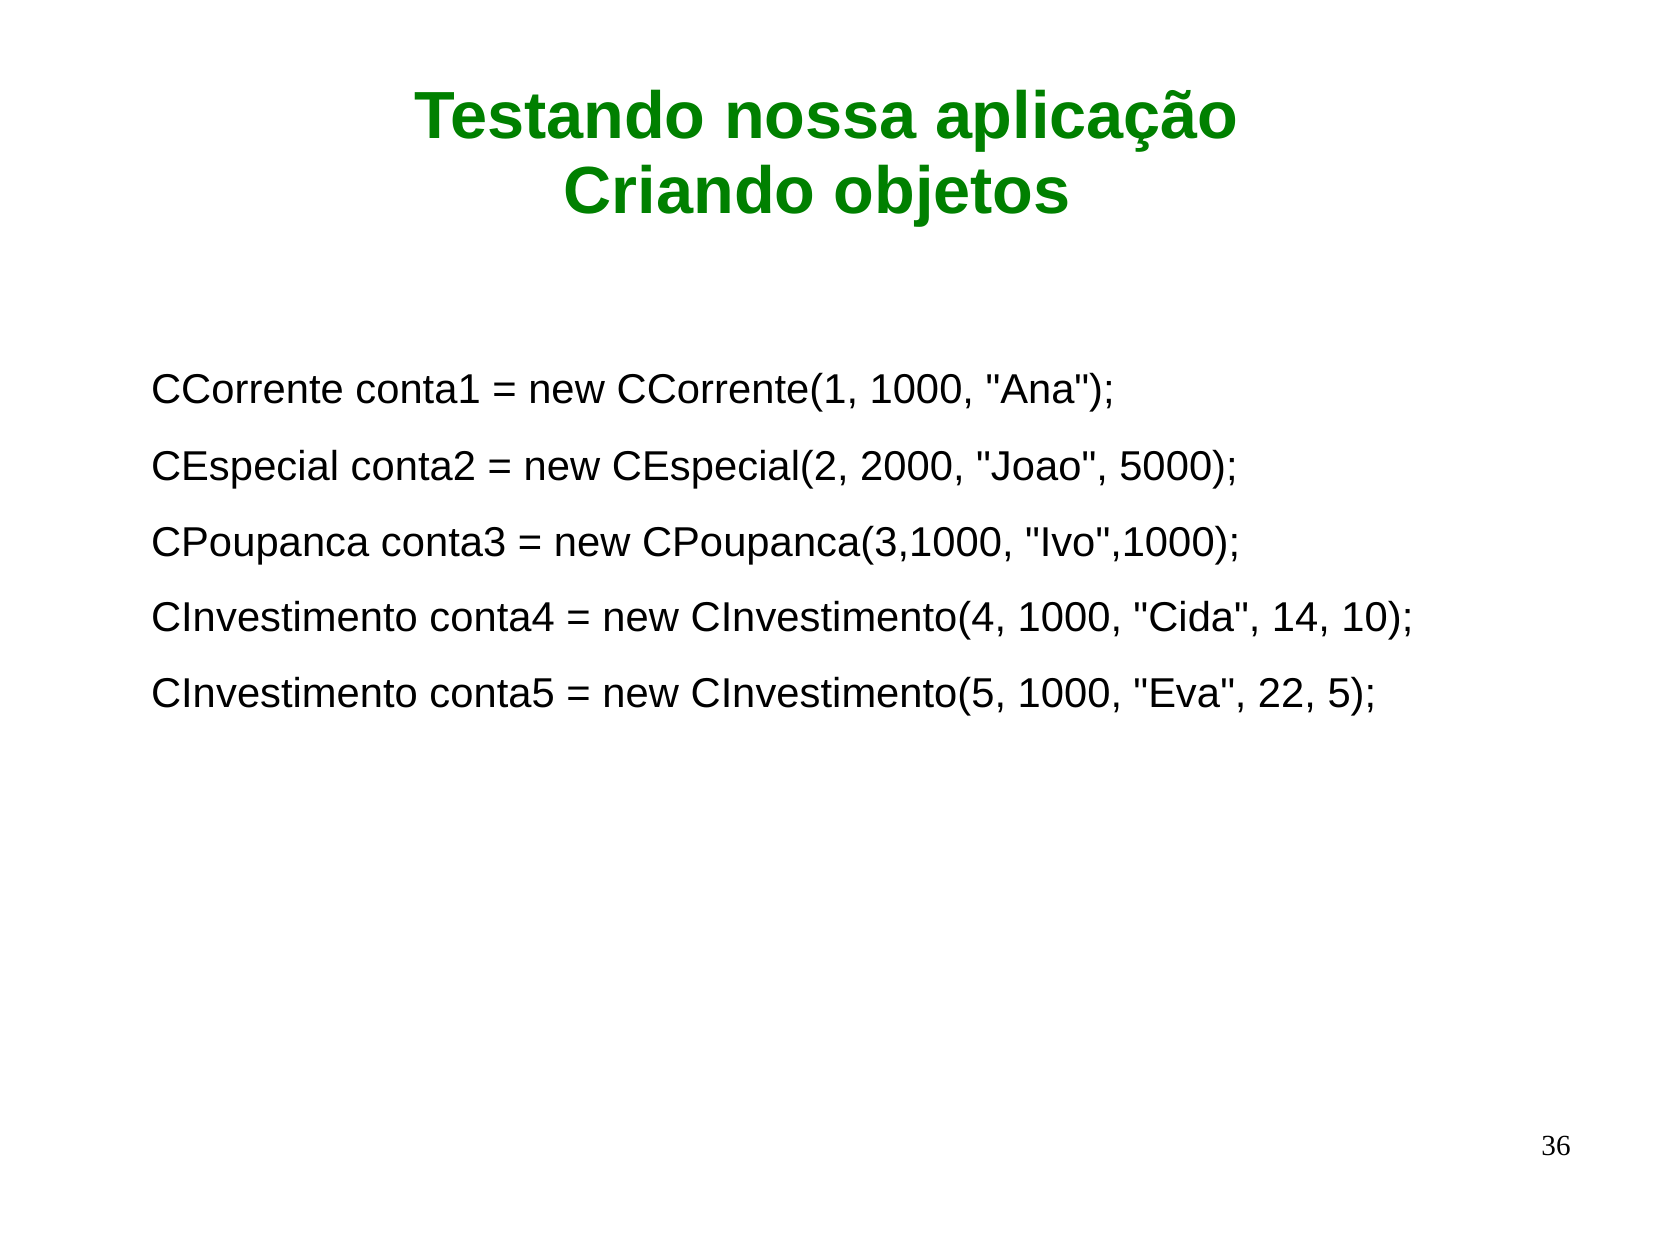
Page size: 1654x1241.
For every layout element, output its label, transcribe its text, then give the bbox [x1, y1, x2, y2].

list CCorrente conta1 = new CCorrente(1, 1000, "Ana"); CEspecial conta2 = new CEspecial(2, 2000, "Joao", 5000); CPoupanca conta3 = new CPoupanca(3,1000, "Ivo",1000); CInvestimento conta4 = new CInvestimento(4, 1000, "Cida", 14, 10); CInvestimento conta5 = new CInvestimento(5, 1000, "Eva", 22, 5); [59, 290, 1595, 1010]
title Testando nossa aplicação Criando objetos [82, 49, 1571, 257]
